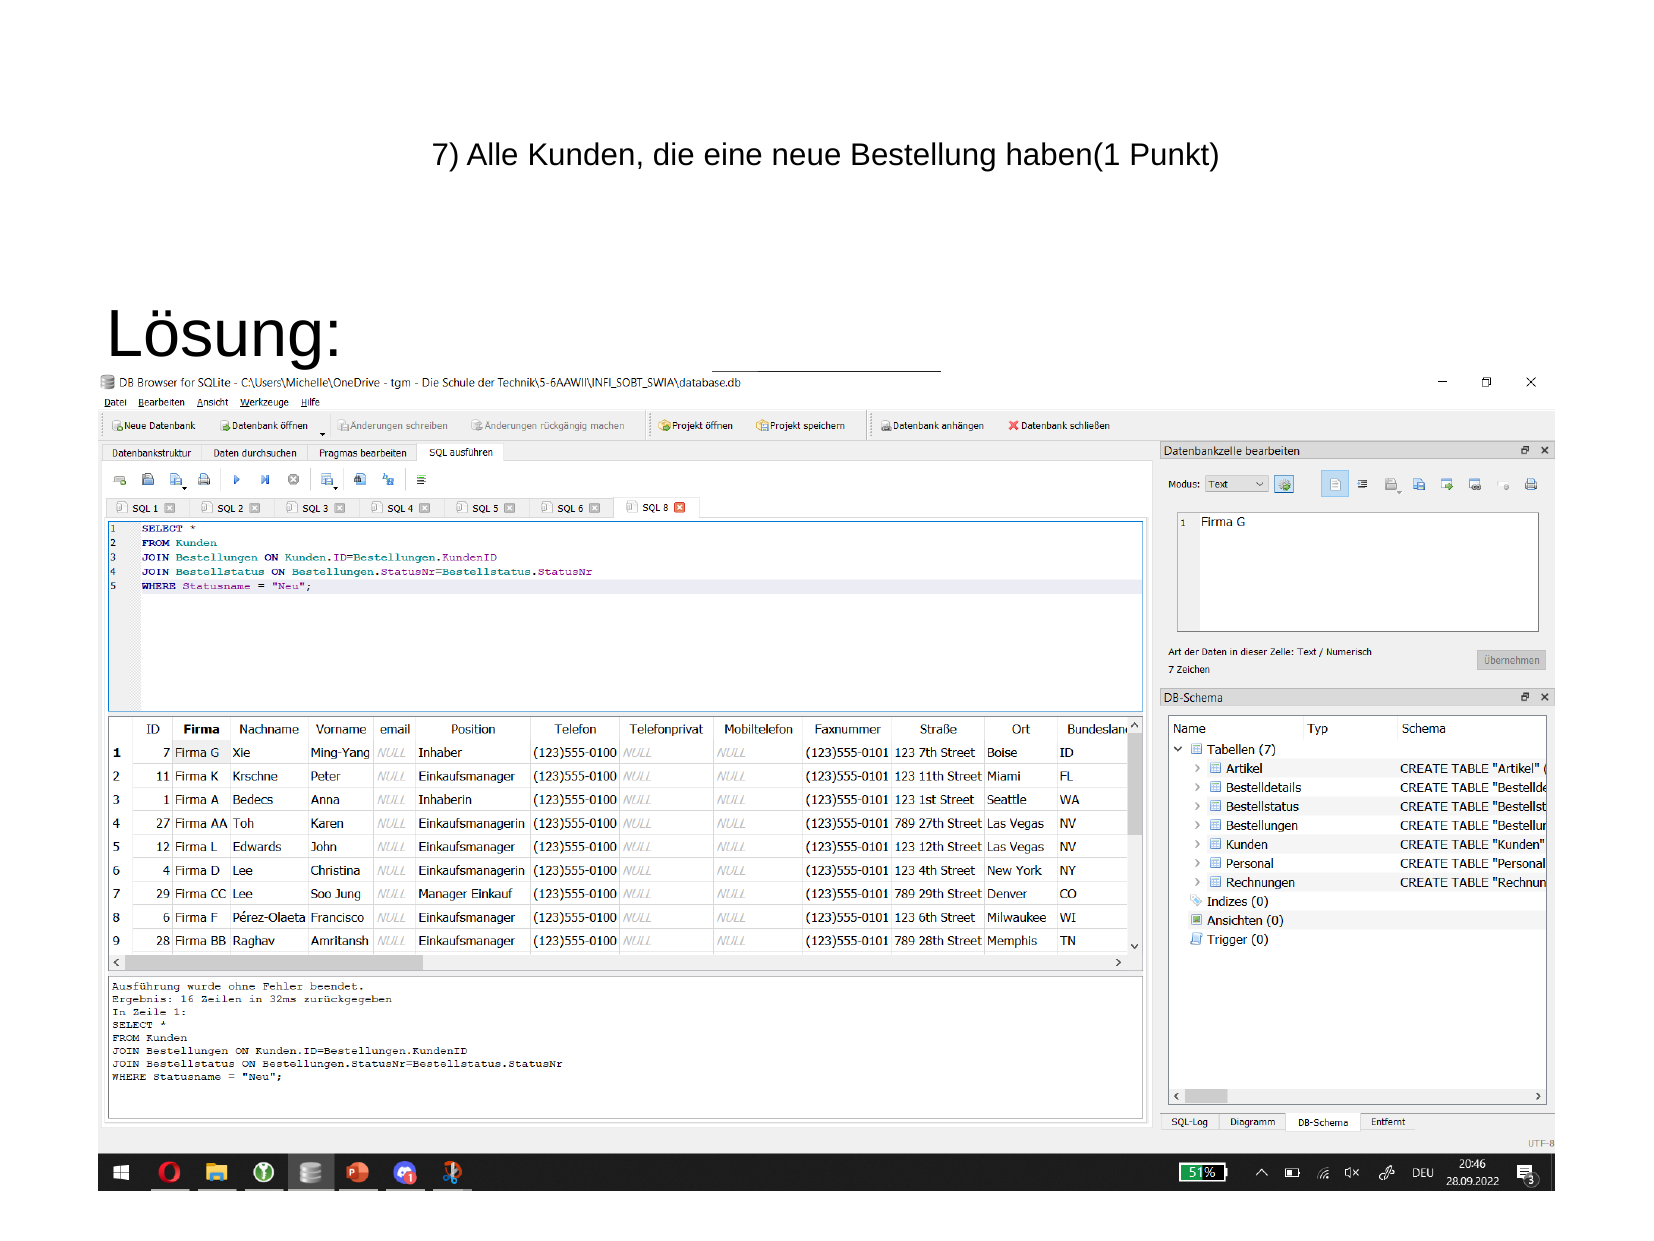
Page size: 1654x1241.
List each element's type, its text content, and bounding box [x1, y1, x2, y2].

title 7) Alle Kunden, die eine neue Bestellung haben(1 Punkt) [82, 49, 1571, 257]
picture [98, 371, 1555, 1191]
list Lösung: [106, 290, 1595, 1109]
